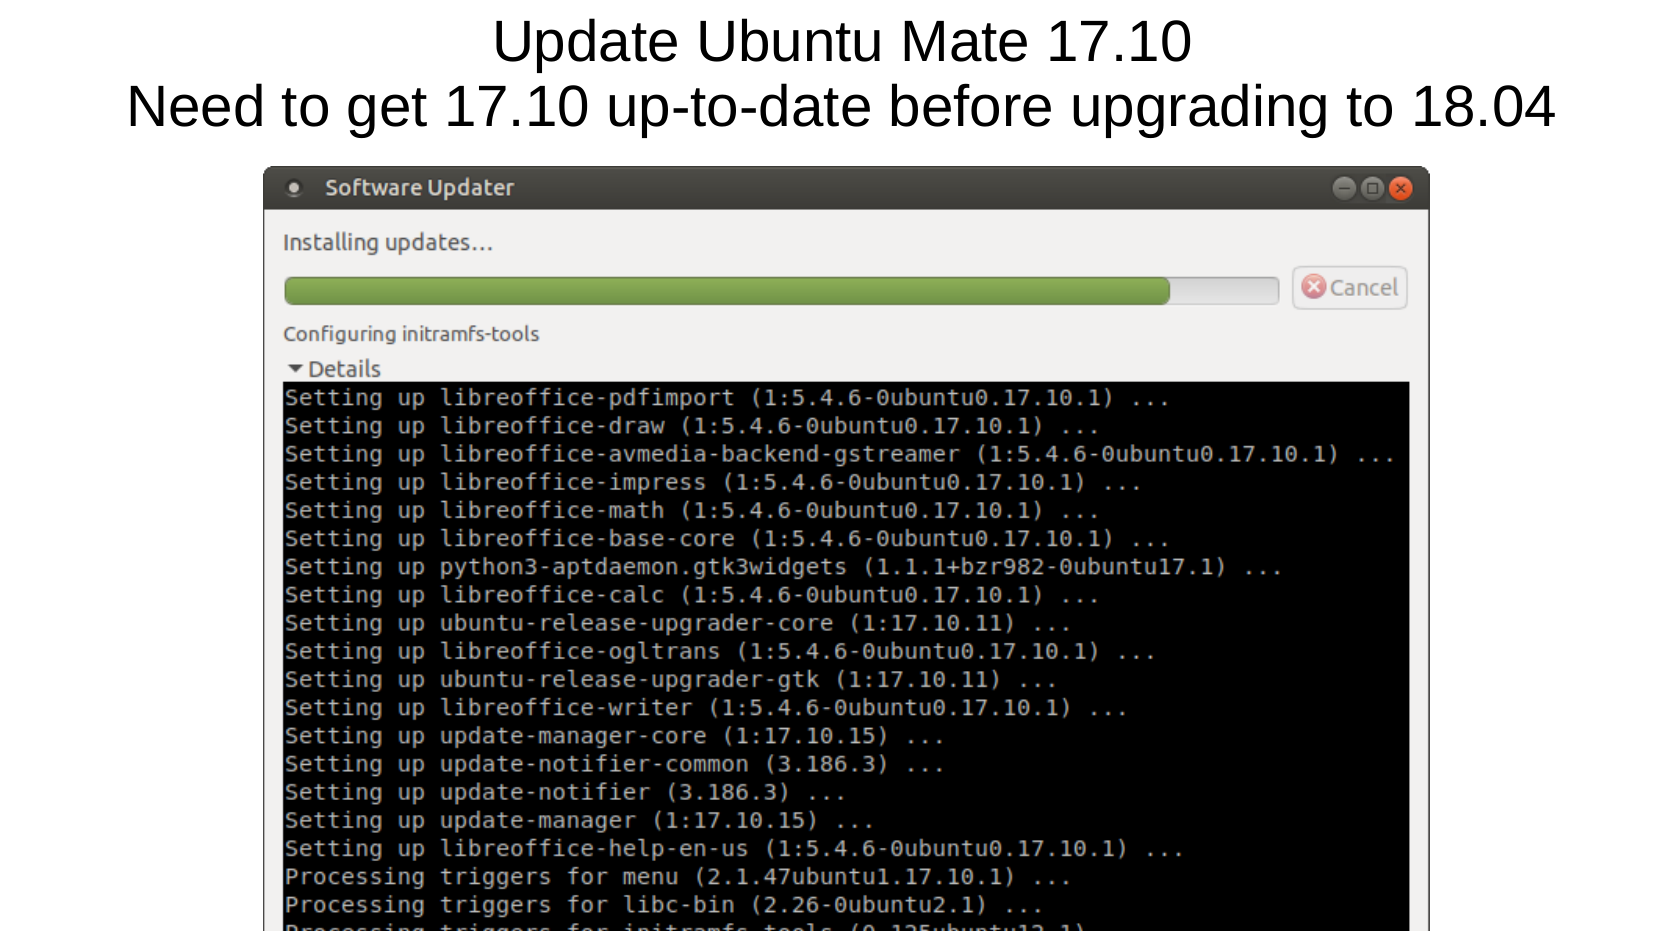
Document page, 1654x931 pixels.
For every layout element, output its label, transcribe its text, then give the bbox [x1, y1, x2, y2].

picture [263, 166, 1430, 931]
title Update Ubuntu Mate 17.10 Need to get 17.10 up-to-date before upgrading to 18.04 [30, 8, 1621, 139]
